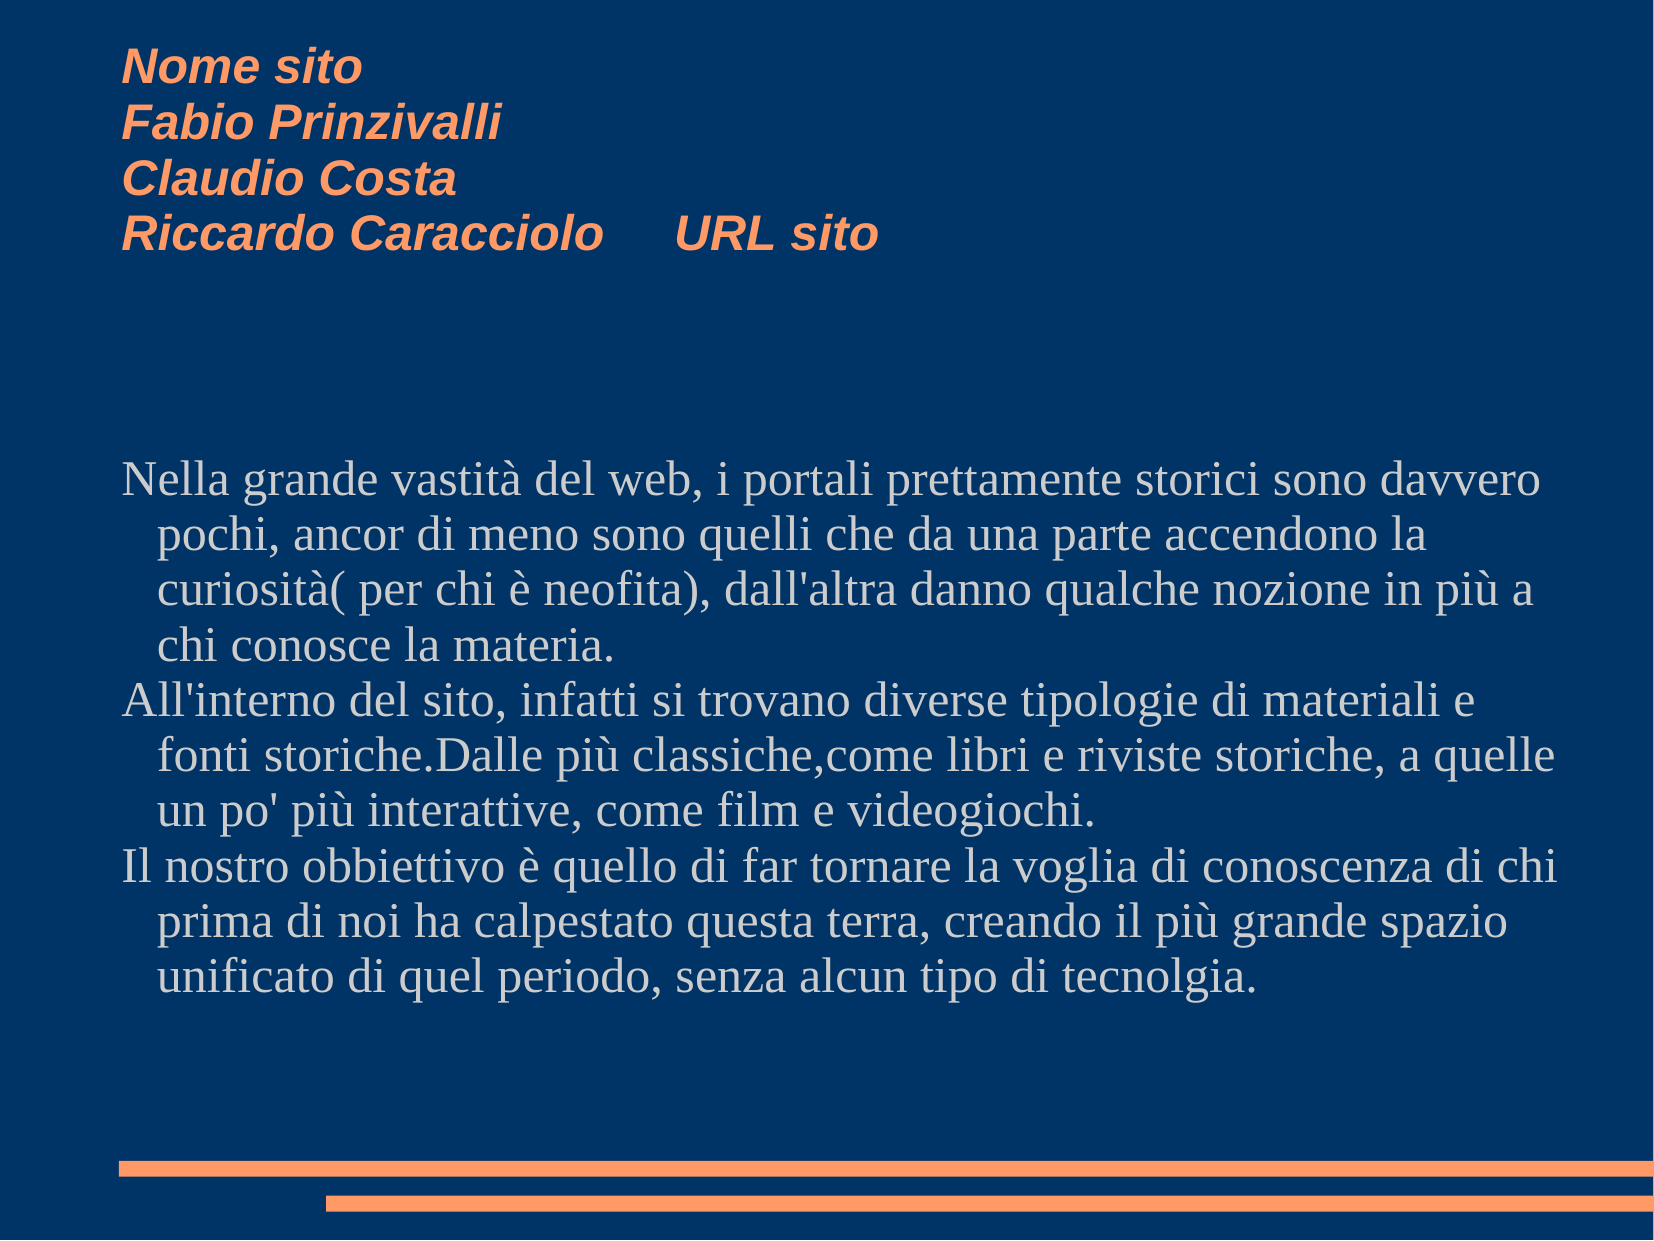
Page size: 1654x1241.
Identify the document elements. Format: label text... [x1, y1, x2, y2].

subtitle Nella grande vastità del web, i portali prettamente storici sono davvero pochi, ancor di meno sono quelli che da una parte accendono la curiosità( per chi è neofita), dall'altra danno qualche nozione in più a chi conosce la materia. All'interno del sito, infatti si trovano diverse tipologie di materiali e fonti storiche.Dalle più classiche,come libri e riviste storiche, a quelle un po' più interattive, come film e videogiochi. Il nostro obbiettivo è quello di far tornare la voglia di conoscenza di chi prima di noi ha calpestato questa terra, creando il più grande spazio unificato di quel periodo, senza alcun tipo di tecnolgia. [121, 322, 1561, 1132]
title Nome sito Fabio Prinzivalli Claudio Costa Riccardo Caracciolo URL sito [121, 38, 1534, 262]
